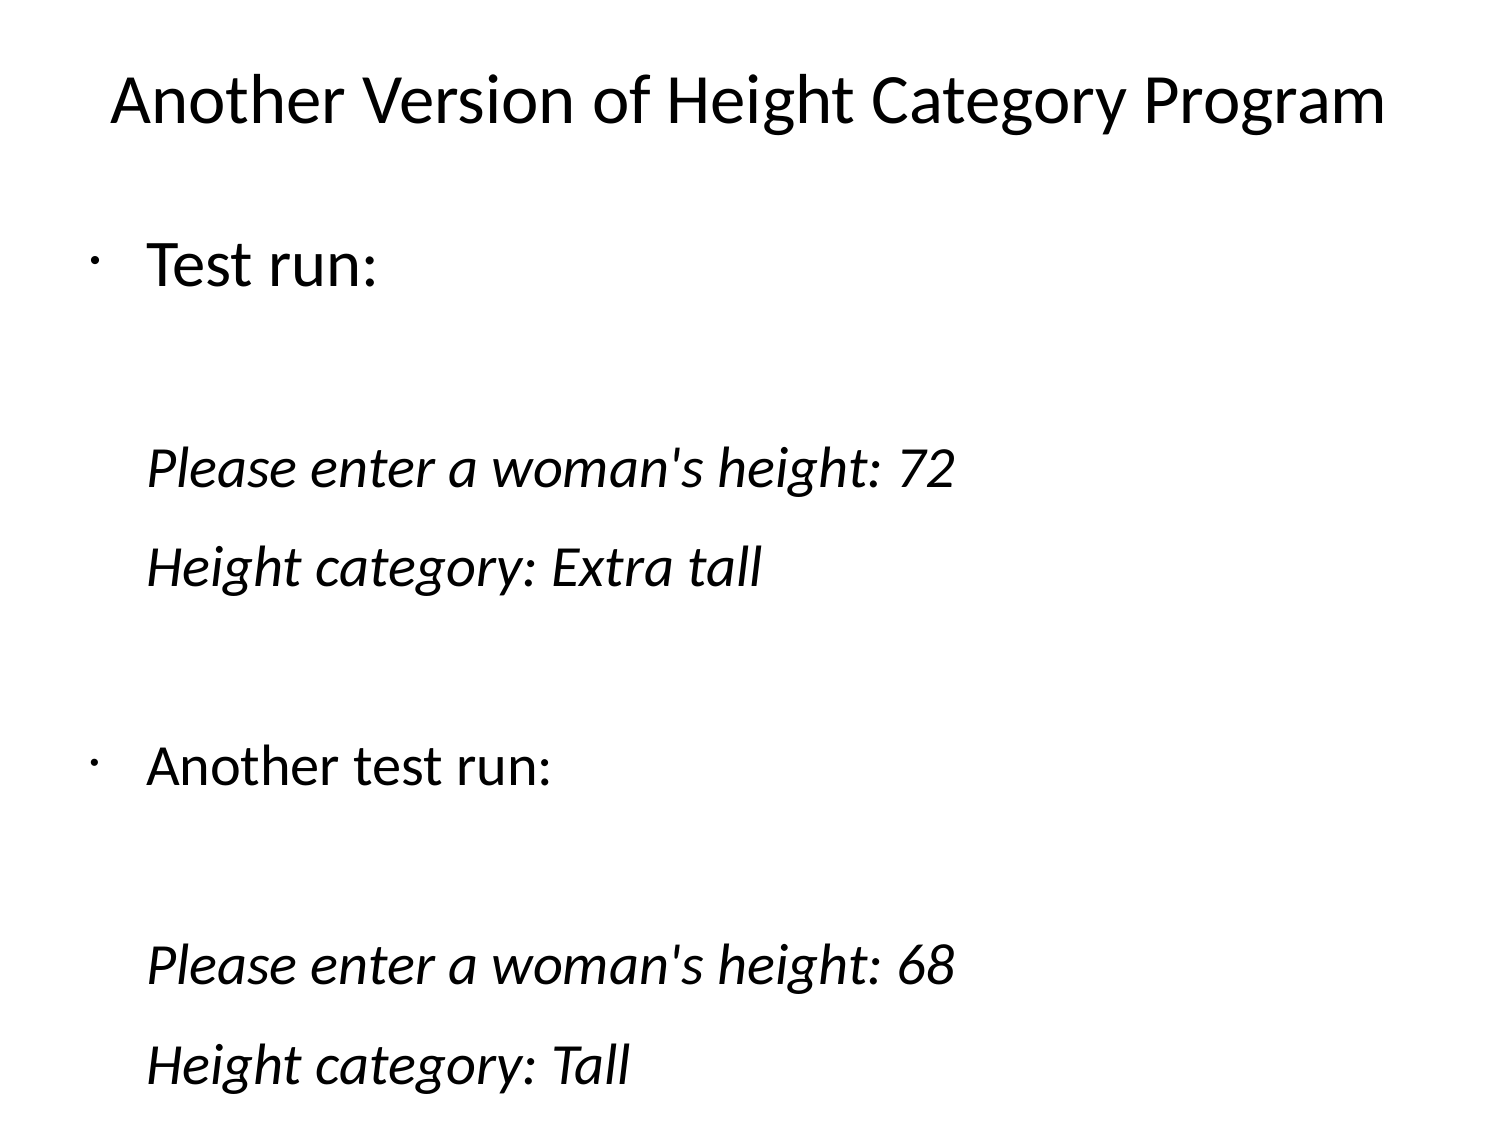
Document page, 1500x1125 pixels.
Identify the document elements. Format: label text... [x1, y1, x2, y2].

list Test run: Please enter a woman's height: 72 Height category: Extra tall Another test run: Please enter a woman's height: 68 Height category: Tall [75, 212, 1450, 1025]
title Another Version of Height Category Program [75, 45, 1425, 212]
